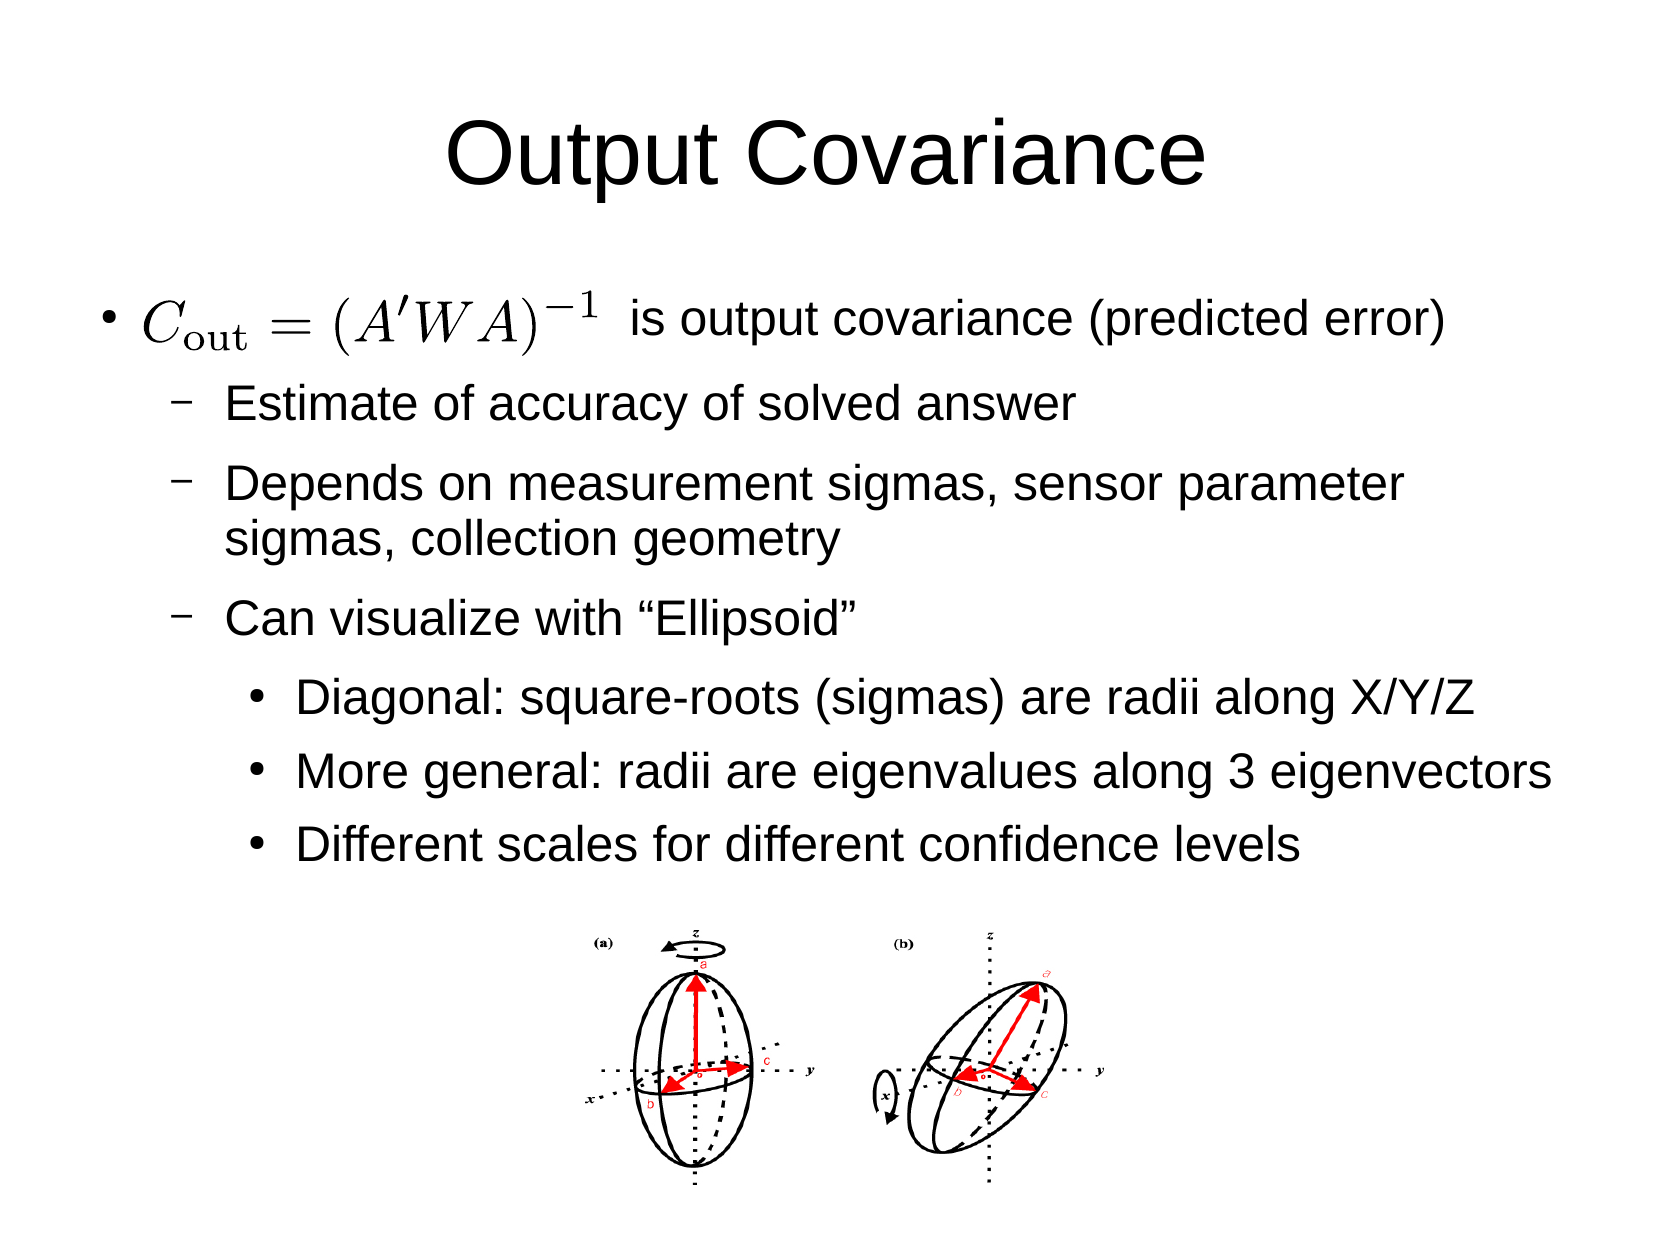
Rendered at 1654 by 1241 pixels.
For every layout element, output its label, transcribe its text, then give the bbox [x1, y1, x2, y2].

list is output covariance (predicted error) Estimate of accuracy of solved answer Depends on measurement sigmas, sensor parameter sigmas, collection geometry Can visualize with “Ellipsoid” Diagonal: square-roots (sigmas) are radii along X/Y/Z More general: radii are eigenvalues along 3 eigenvectors Different scales for different confidence levels [82, 290, 1571, 1010]
title Output Covariance [82, 49, 1571, 257]
picture [585, 930, 1104, 1185]
text_box [140, 290, 601, 356]
